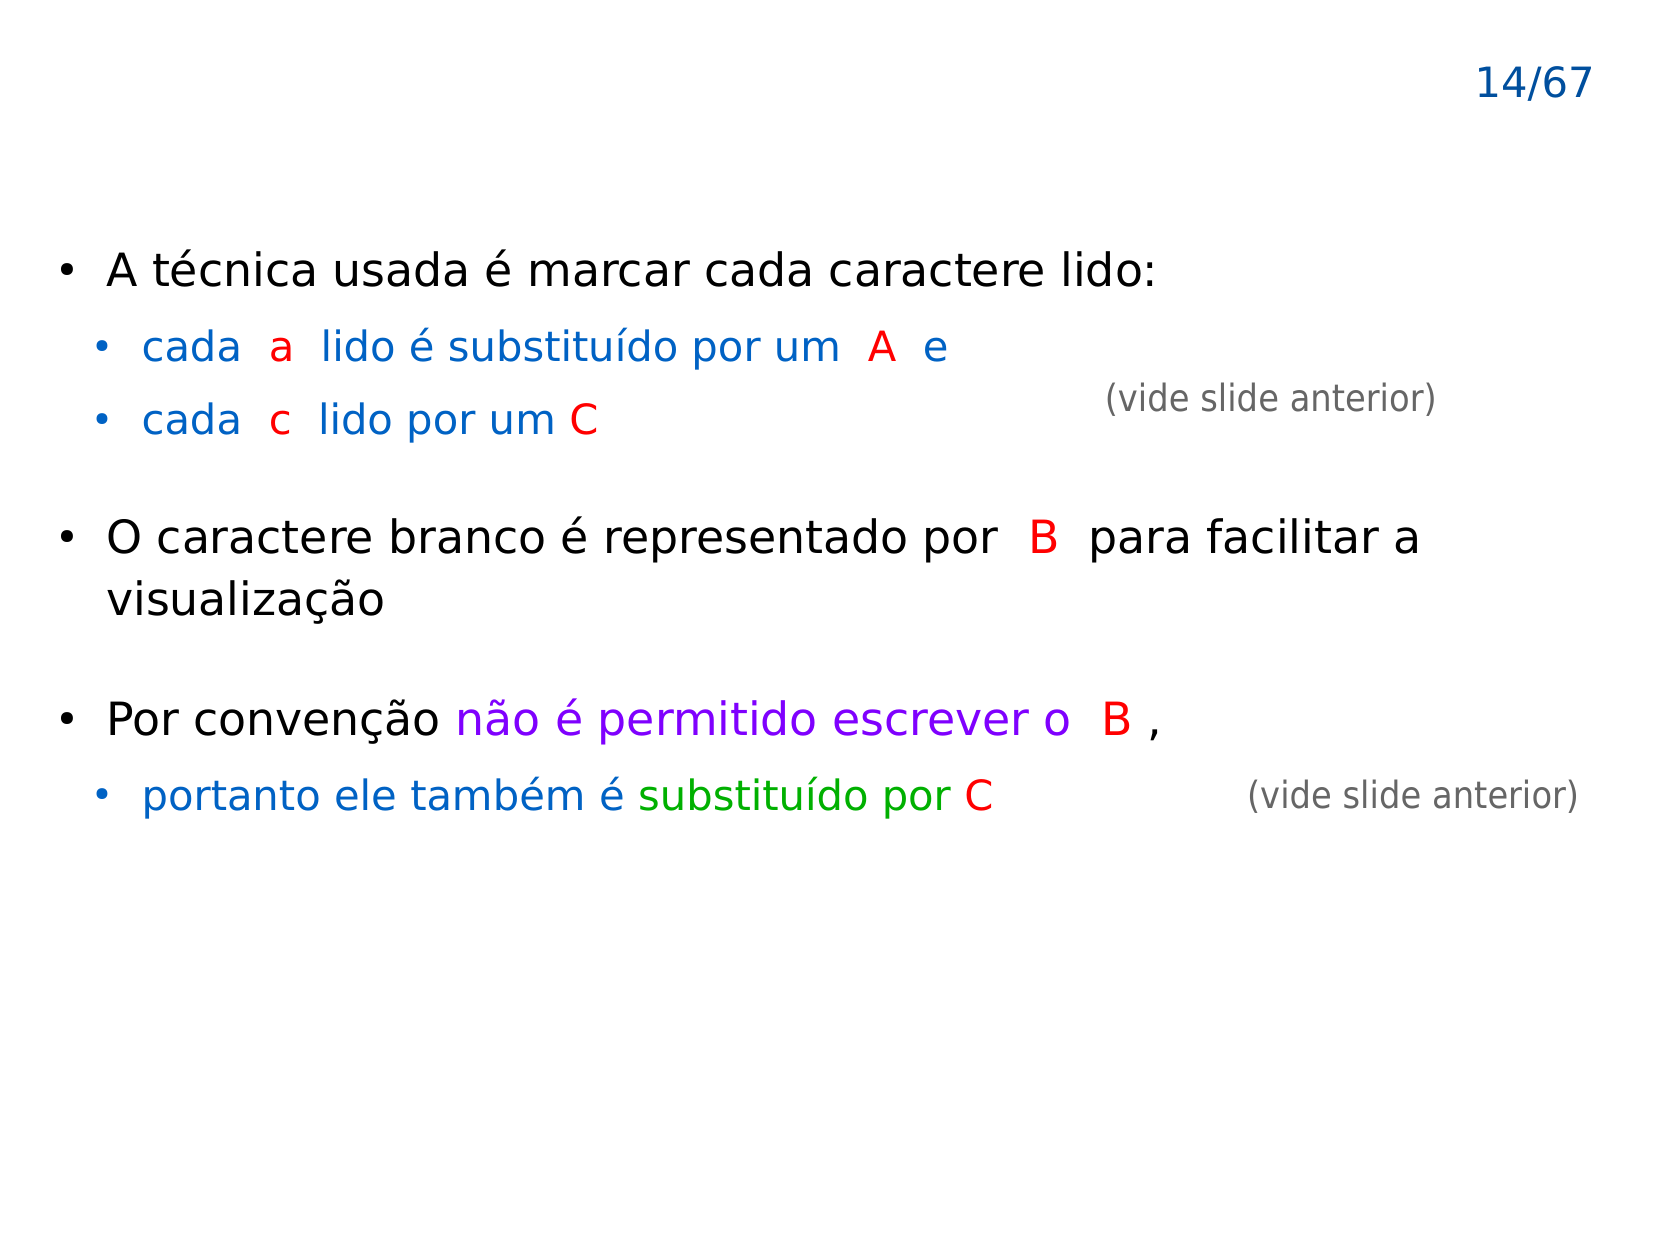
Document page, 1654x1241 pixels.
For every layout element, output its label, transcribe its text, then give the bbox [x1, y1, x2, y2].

list A técnica usada é marcar cada caractere lido: cada a lido é substituído por um A e cada c lido por um C O caractere branco é representado por B para facilitar a visualização Por convenção não é permitido escrever o B , portanto ele também é substituído por C [59, 236, 1595, 1211]
text_box (vide slide anterior) [1090, 363, 1453, 429]
text_box (vide slide anterior) [1232, 759, 1595, 825]
